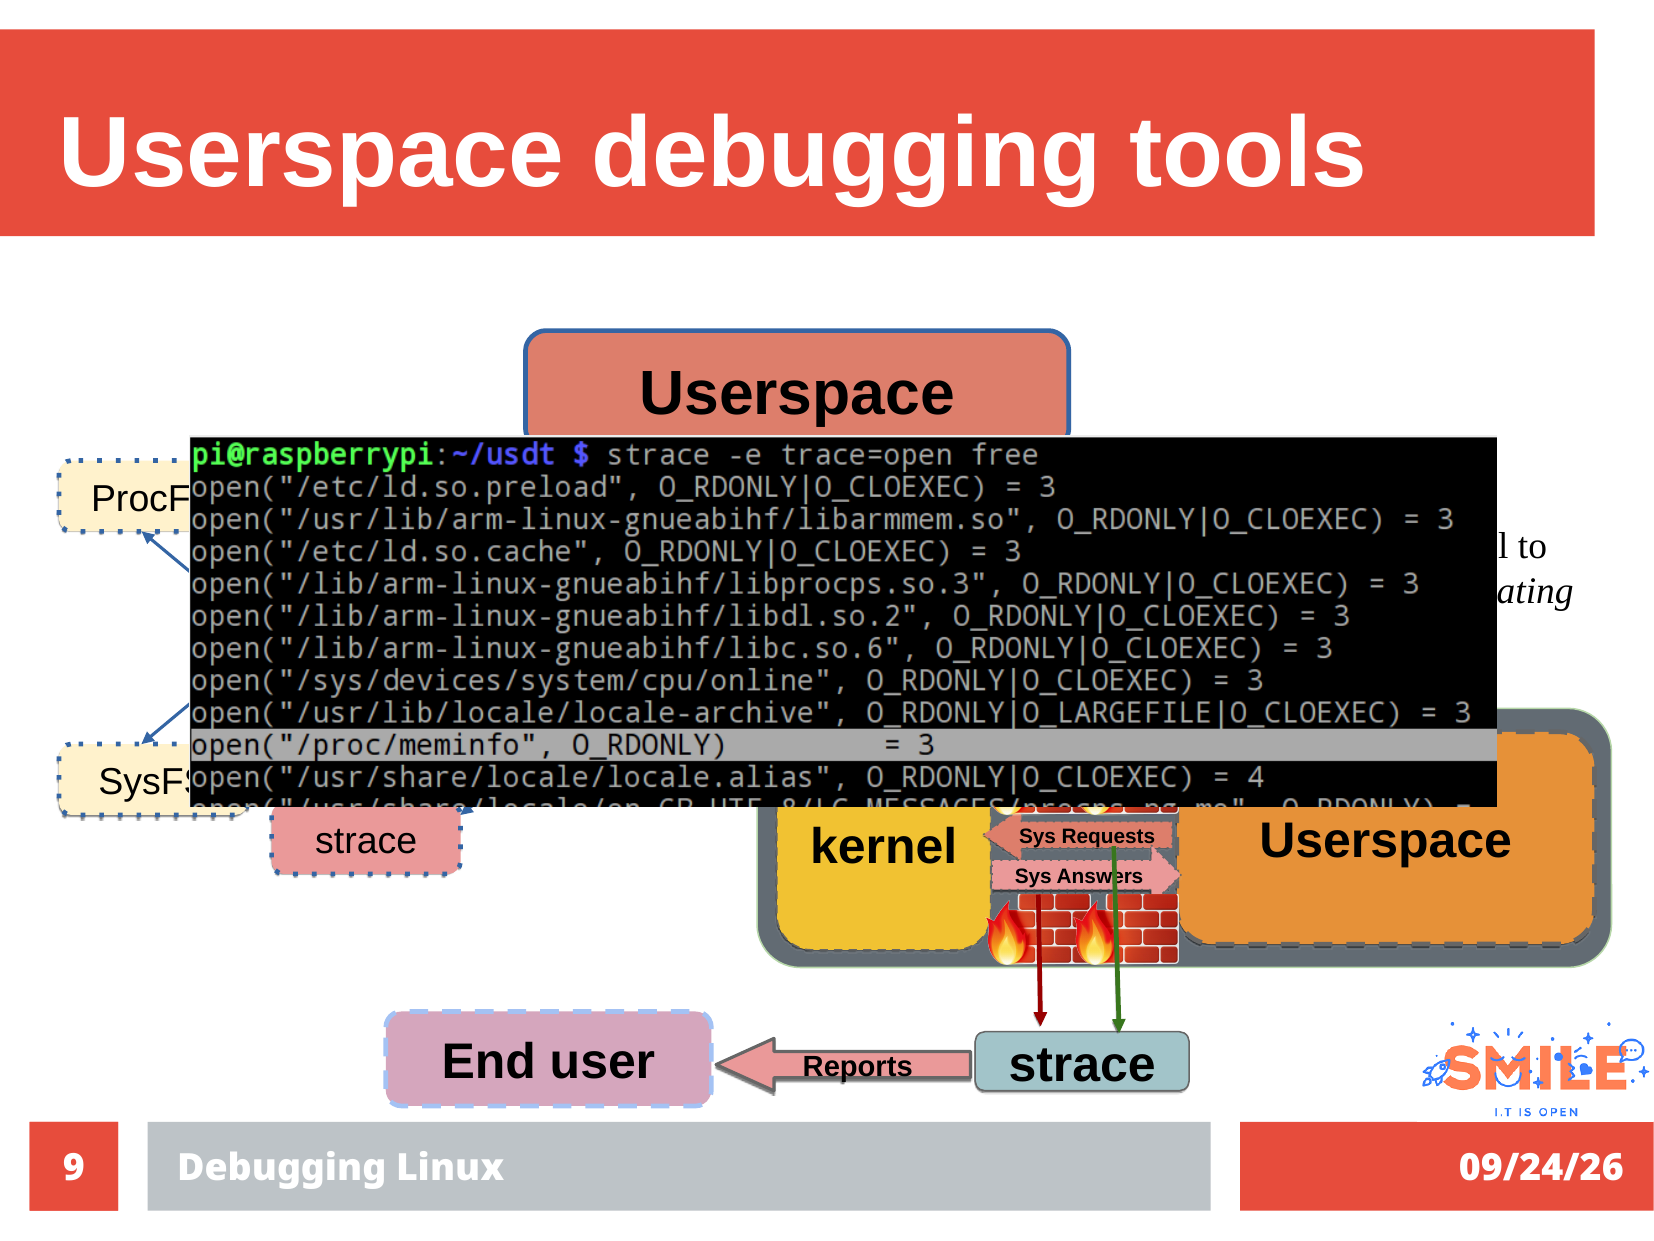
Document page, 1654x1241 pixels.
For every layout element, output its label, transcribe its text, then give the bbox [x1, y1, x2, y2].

text_box [1118, 890, 1151, 894]
text_box SysFS [58, 744, 247, 815]
text_box System calls are requests to the kernel to perform a service (openning a file, allocating memory, …,etc). [1497, 505, 1612, 680]
text_box Sys Answers [1117, 845, 1181, 894]
picture [189, 435, 1497, 816]
text_box Userspace [525, 330, 1069, 435]
text_box [991, 816, 1009, 828]
text_box [991, 841, 1112, 894]
text_box Userspace debugging tools [908, 142, 931, 176]
text_box End user [385, 1011, 712, 1106]
text_box Userspace debugging tools [847, 142, 870, 176]
text_box strace [271, 807, 461, 874]
text_box kernel [776, 807, 991, 950]
picture [1417, 1019, 1653, 1122]
text_box Sys Requests [983, 816, 1173, 860]
picture [985, 894, 1037, 966]
text_box Userspace debugging tools [357, 142, 379, 178]
text_box [1022, 816, 1176, 868]
text_box Userspace [1176, 731, 1595, 945]
text_box Reports [716, 1038, 971, 1091]
text_box [1022, 848, 1111, 860]
text_box [757, 807, 1037, 968]
picture [1041, 894, 1114, 966]
text_box Userspace debugging tools [1058, 142, 1081, 176]
text_box ProcFS [58, 460, 189, 532]
text_box Sys Answers [992, 860, 1112, 890]
text_box [1120, 708, 1612, 968]
text_box strace [975, 1031, 1190, 1091]
text_box Userspace debugging tools [58, 58, 1595, 207]
text_box [1117, 848, 1151, 860]
text_box [1163, 881, 1176, 894]
picture [1118, 894, 1179, 966]
